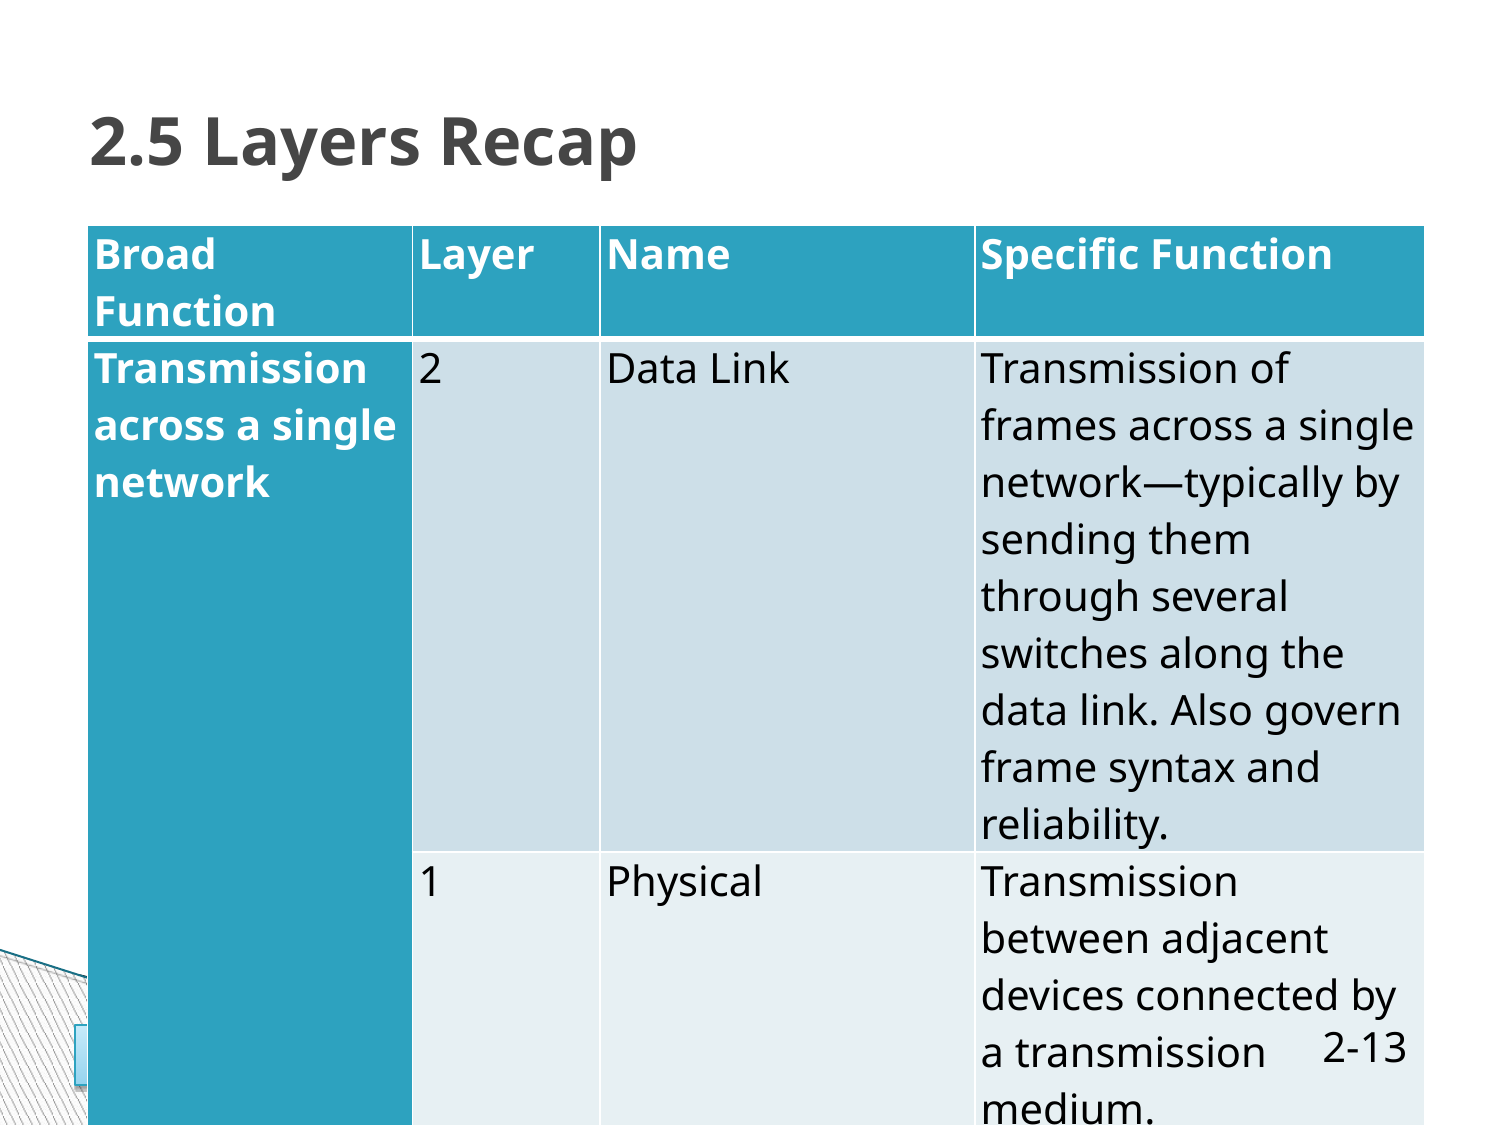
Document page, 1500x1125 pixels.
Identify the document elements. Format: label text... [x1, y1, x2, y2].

table_header Name [601, 226, 974, 336]
table_cell Transmission across a single network [88, 342, 412, 1125]
table_cell Data Link [601, 342, 974, 851]
table_header Specific Function [976, 226, 1424, 336]
table_cell 2 [413, 342, 599, 851]
table_cell Transmission of frames across a single network—typically by sending them through several switches along the data link. Also govern frame syntax and reliability. [976, 342, 1424, 851]
slide_number 2-<number> [1275, 1025, 1423, 1085]
table_cell Physical [601, 853, 974, 1125]
table_cell 1 [413, 853, 599, 1125]
title 2.5 Layers Recap [75, 45, 1425, 233]
table_header Broad Function [88, 226, 412, 336]
picture [0, 952, 87, 1125]
table_cell Transmission between adjacent devices connected by a transmission medium. [976, 853, 1424, 1125]
table_header Layer [413, 226, 599, 336]
